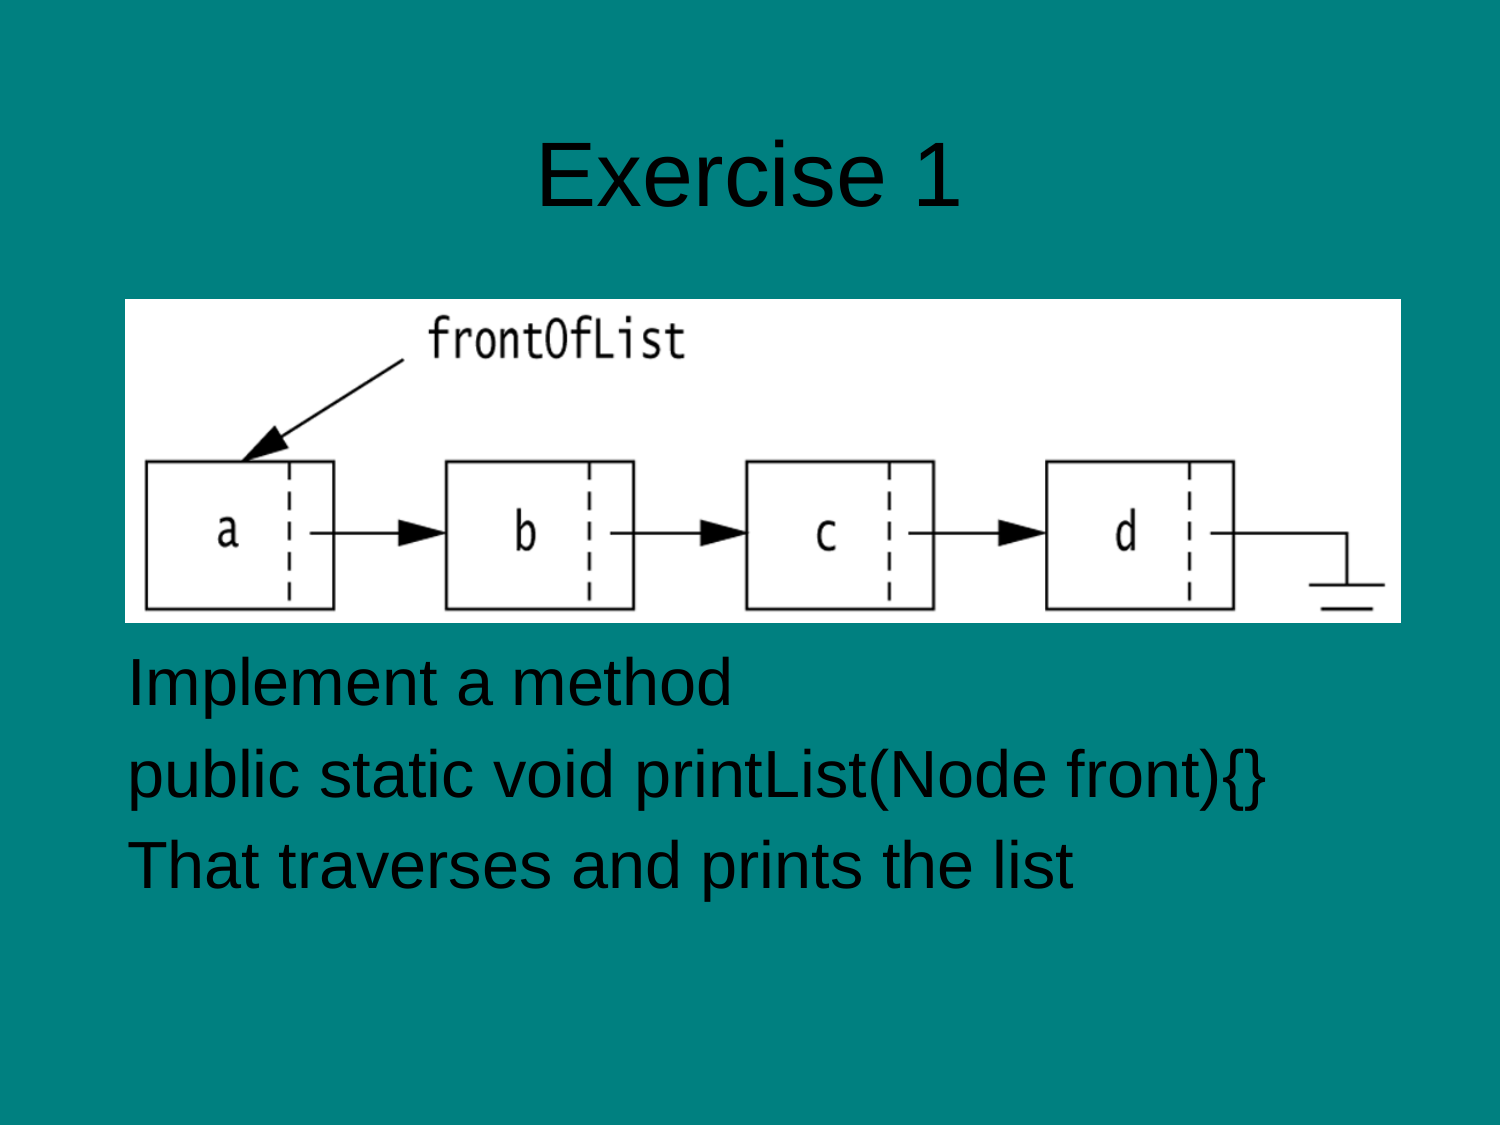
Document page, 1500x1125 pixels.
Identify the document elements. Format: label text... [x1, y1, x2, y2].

list Implement a method public static void printList(Node front){} That traverses and prints the list [112, 637, 1388, 1001]
title Exercise 1 [112, 99, 1388, 251]
text_box [125, 299, 1401, 623]
